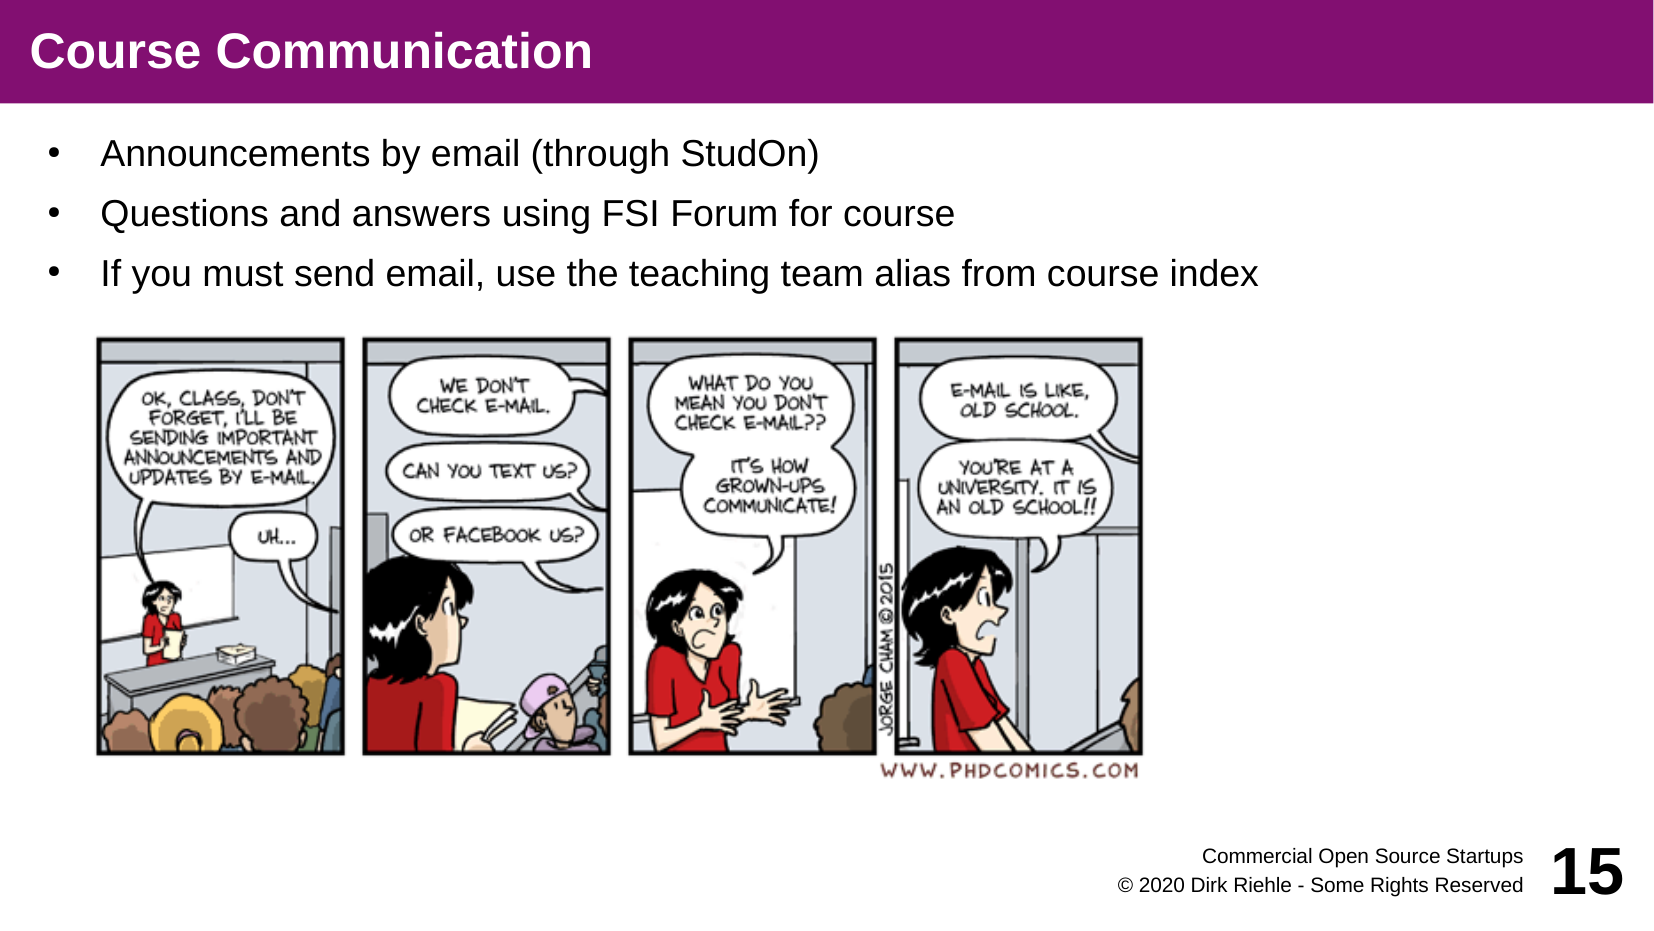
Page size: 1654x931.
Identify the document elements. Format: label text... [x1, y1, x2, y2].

list Announcements by email (through StudOn) Questions and answers using FSI Forum for course If you must send email, use the teaching team alias from course index [29, 132, 1625, 813]
title Course Communication [0, 0, 1654, 104]
picture [88, 324, 1152, 786]
